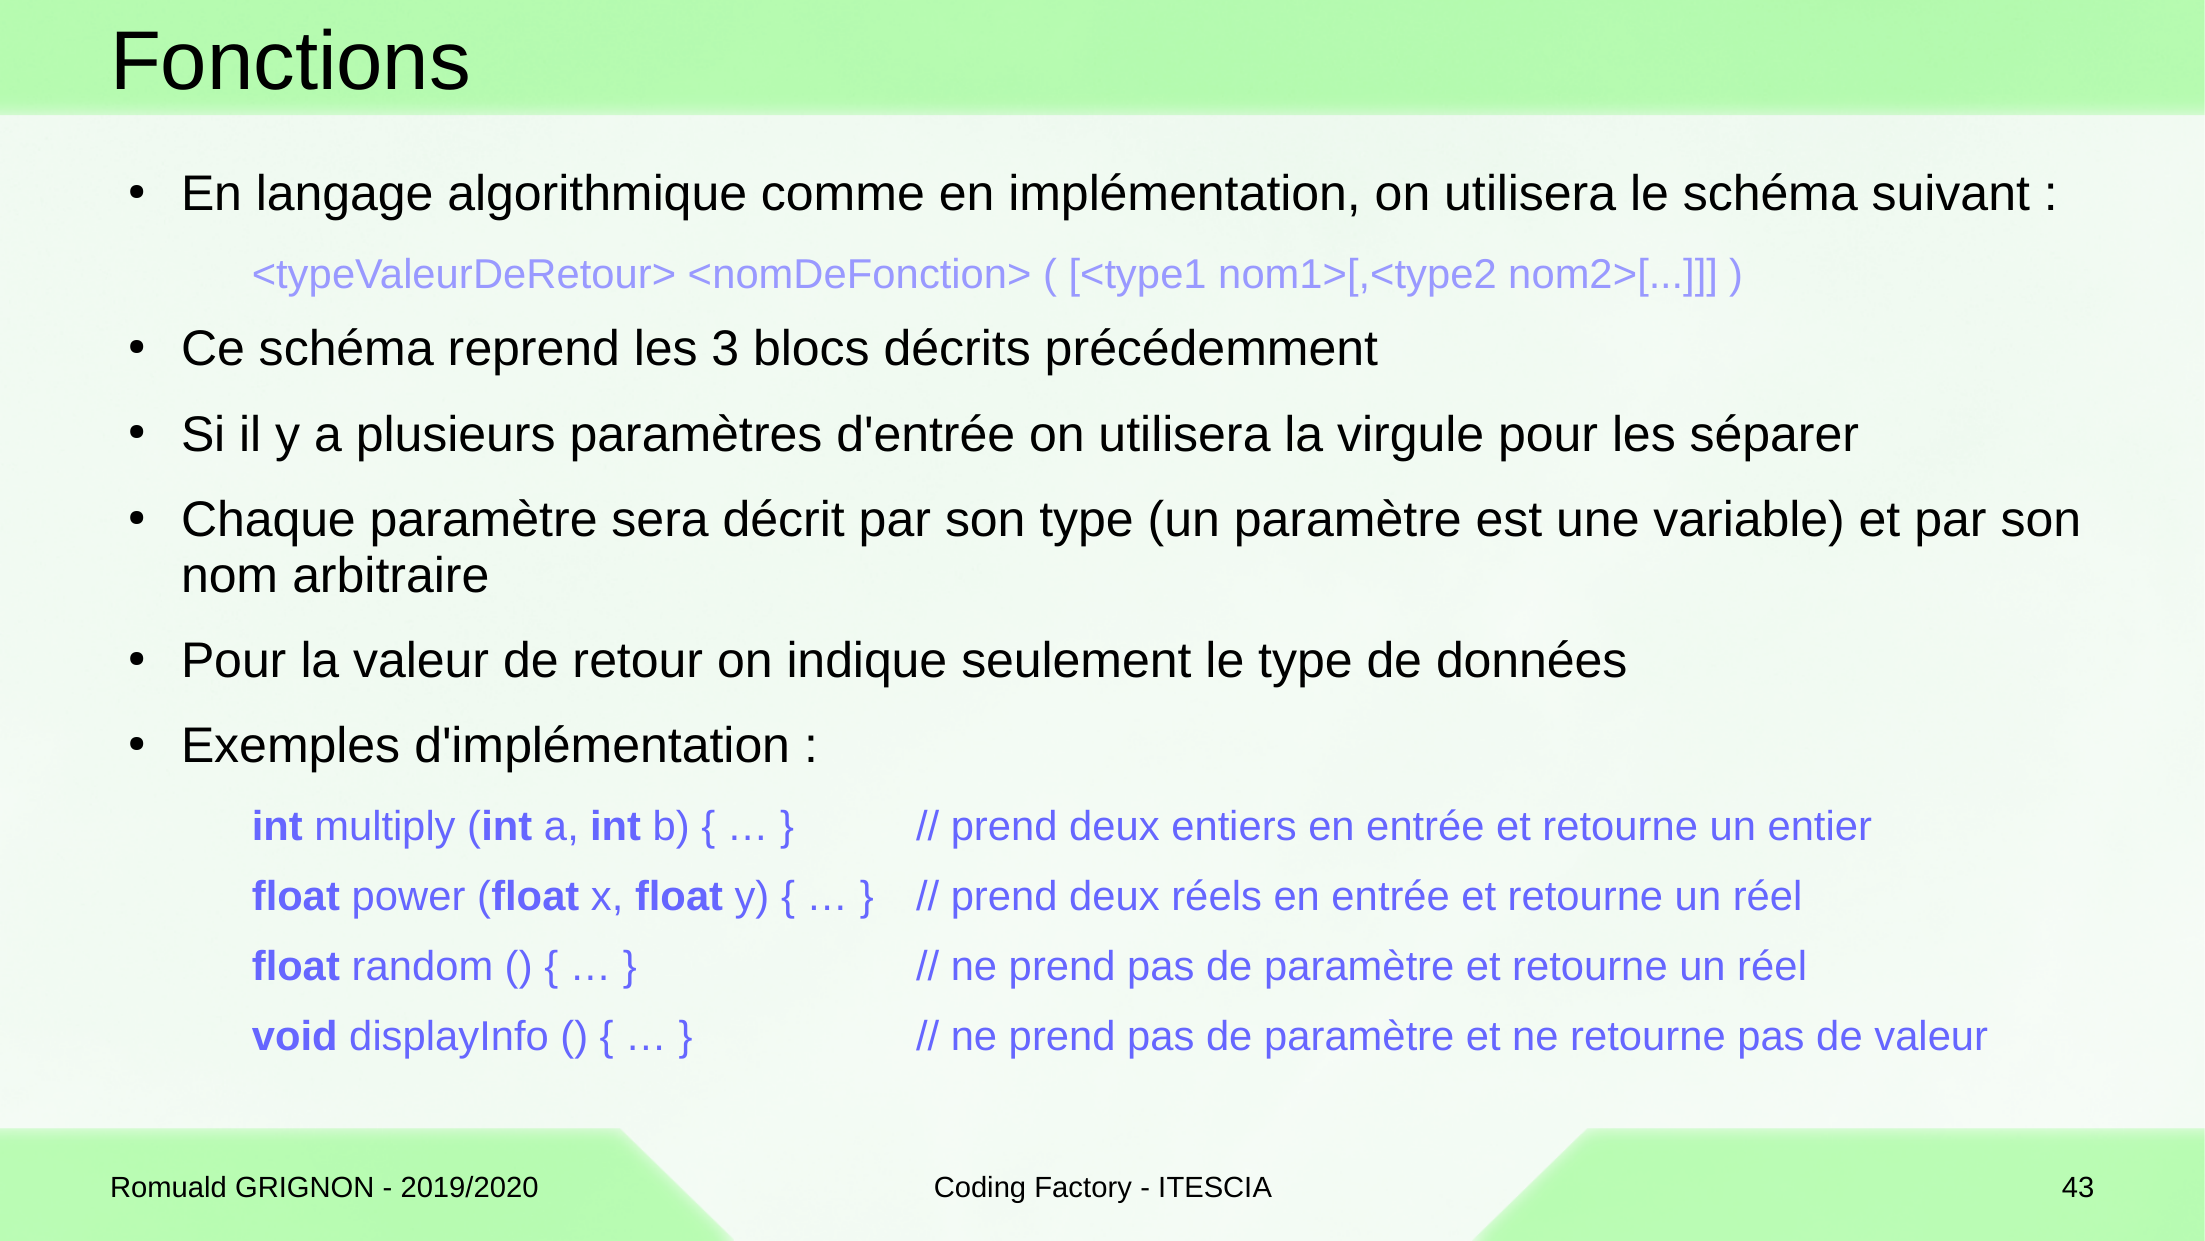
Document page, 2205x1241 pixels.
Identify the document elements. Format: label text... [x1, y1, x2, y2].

title Fonctions [110, 49, 2095, 236]
picture [0, 0, 2205, 1241]
list En langage algorithmique comme en implémentation, on utilisera le schéma suivant : <typeValeurDeRetour> <nomDeFonction> ( [<type1 nom1>[,<type2 nom2>[...]]] ) Ce schéma reprend les 3 blocs décrits précédemment Si il y a plusieurs paramètres d'entrée on utilisera la virgule pour les séparer Chaque paramètre sera décrit par son type (un paramètre est une variable) et par son nom arbitraire Pour la valeur de retour on indique seulement le type de données Exemples d'implémentation : int multiply (int a, int b) { … } // prend deux entiers en entrée et retourne un entier float power (float x, float y) { … } // prend deux réels en entrée et retourne un réel float random () { … } // ne prend pas de paramètre et retourne un réel void displayInfo () { … } // ne prend pas de paramètre et ne retourne pas de valeur [110, 236, 2095, 1065]
